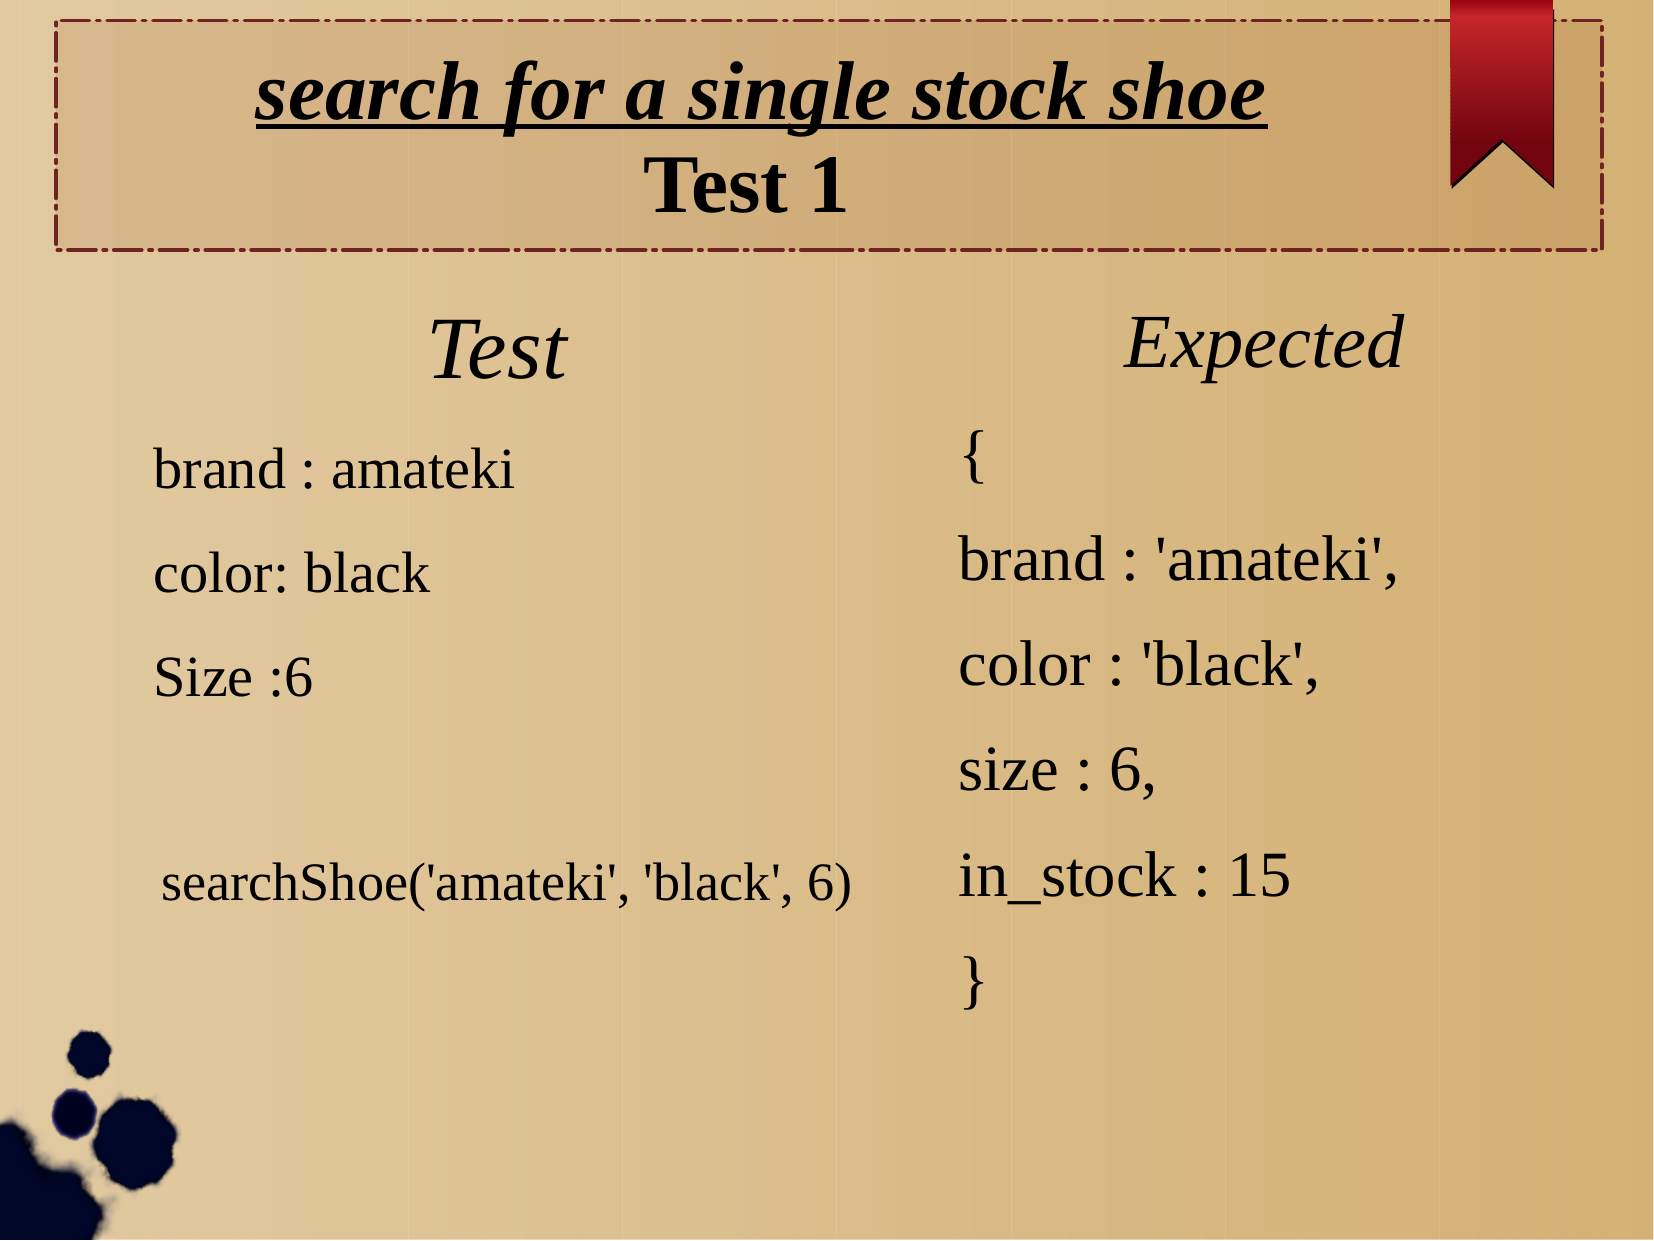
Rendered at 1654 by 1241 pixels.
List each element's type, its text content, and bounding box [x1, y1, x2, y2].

list Expected { brand : 'amateki', color : 'black', size : 6, in_stock : 15 } [897, 299, 1572, 1019]
title search for a single stock shoe Test 1 [82, 45, 1412, 231]
list Test brand : amateki color: black Size :6 searchShoe('amateki', 'black', 6) [82, 299, 863, 1019]
